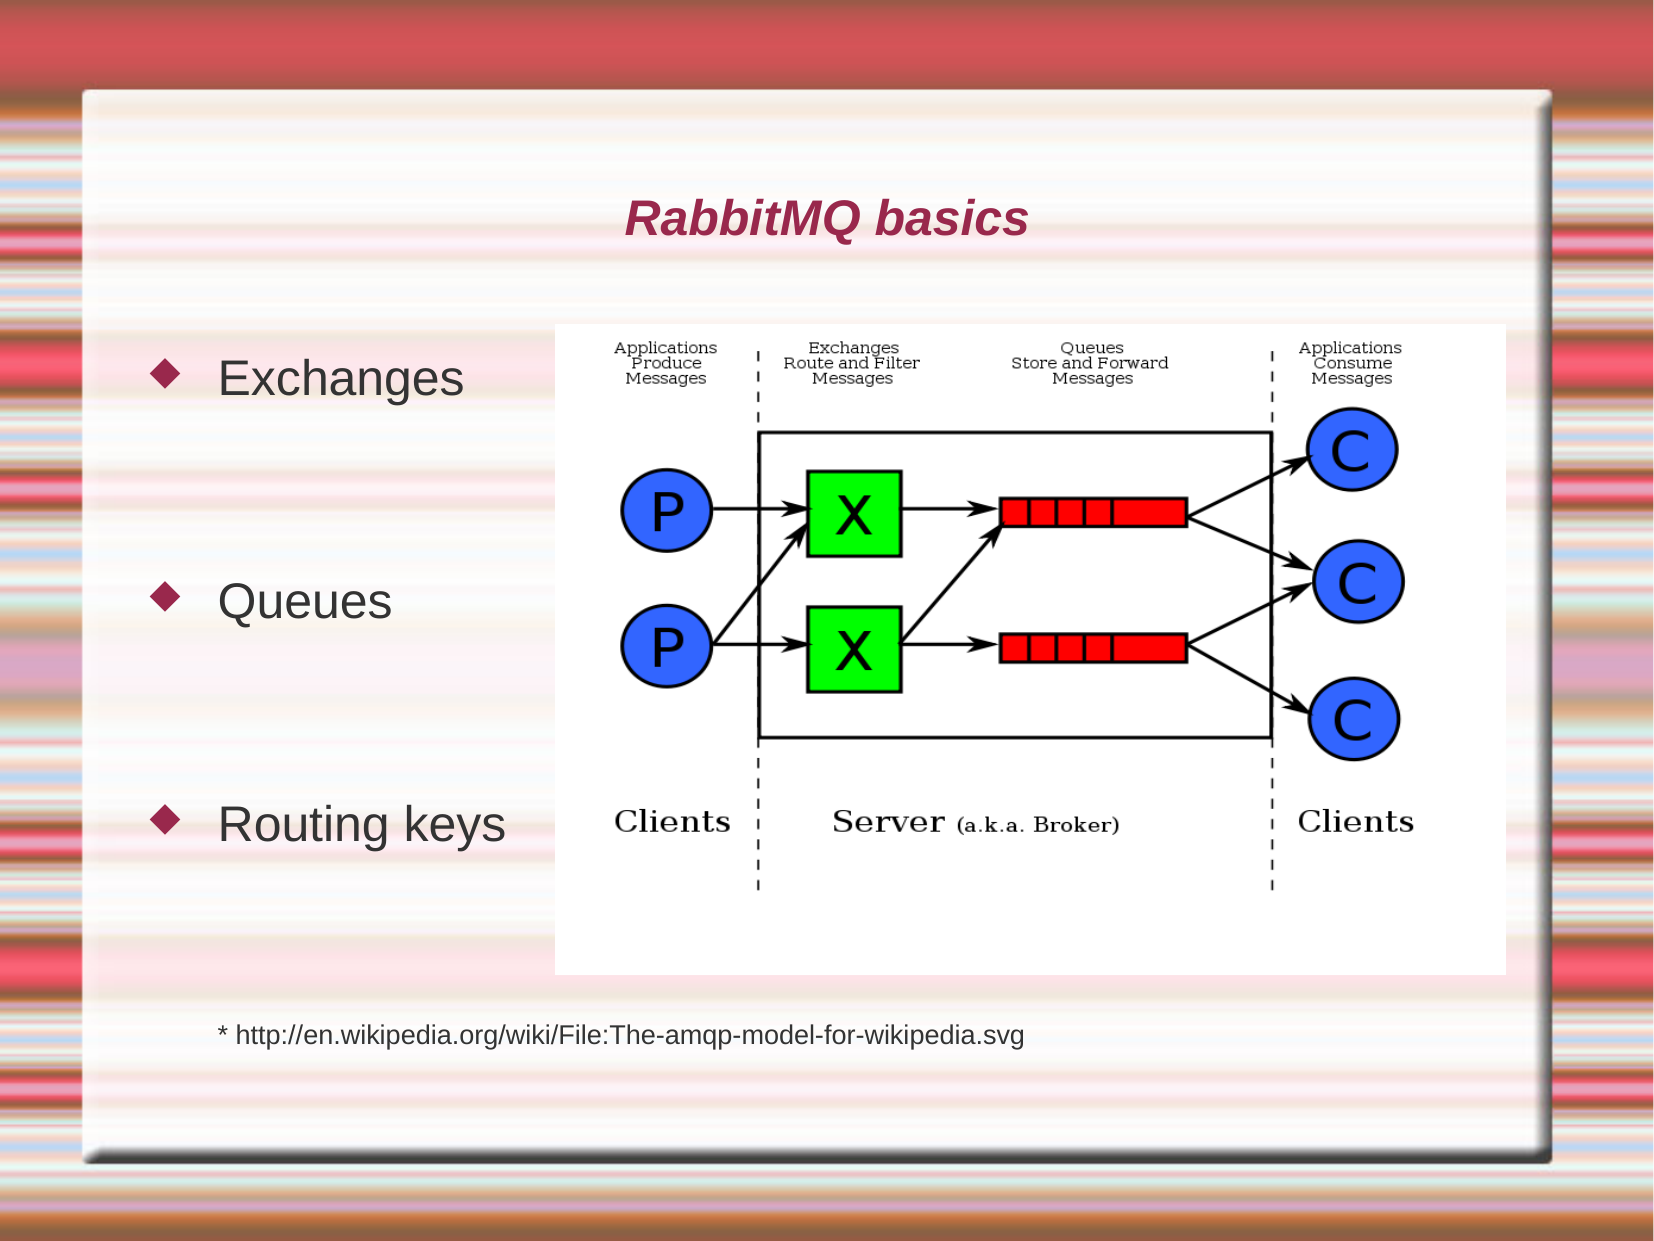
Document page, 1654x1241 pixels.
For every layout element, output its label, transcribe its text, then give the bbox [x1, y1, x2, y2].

title RabbitMQ basics [121, 114, 1534, 322]
list Exchanges Queues Routing keys * http://en.wikipedia.org/wiki/File:The-amqp-model-for-wikipedia.svg [134, 350, 1516, 1170]
picture [0, 0, 1654, 1241]
